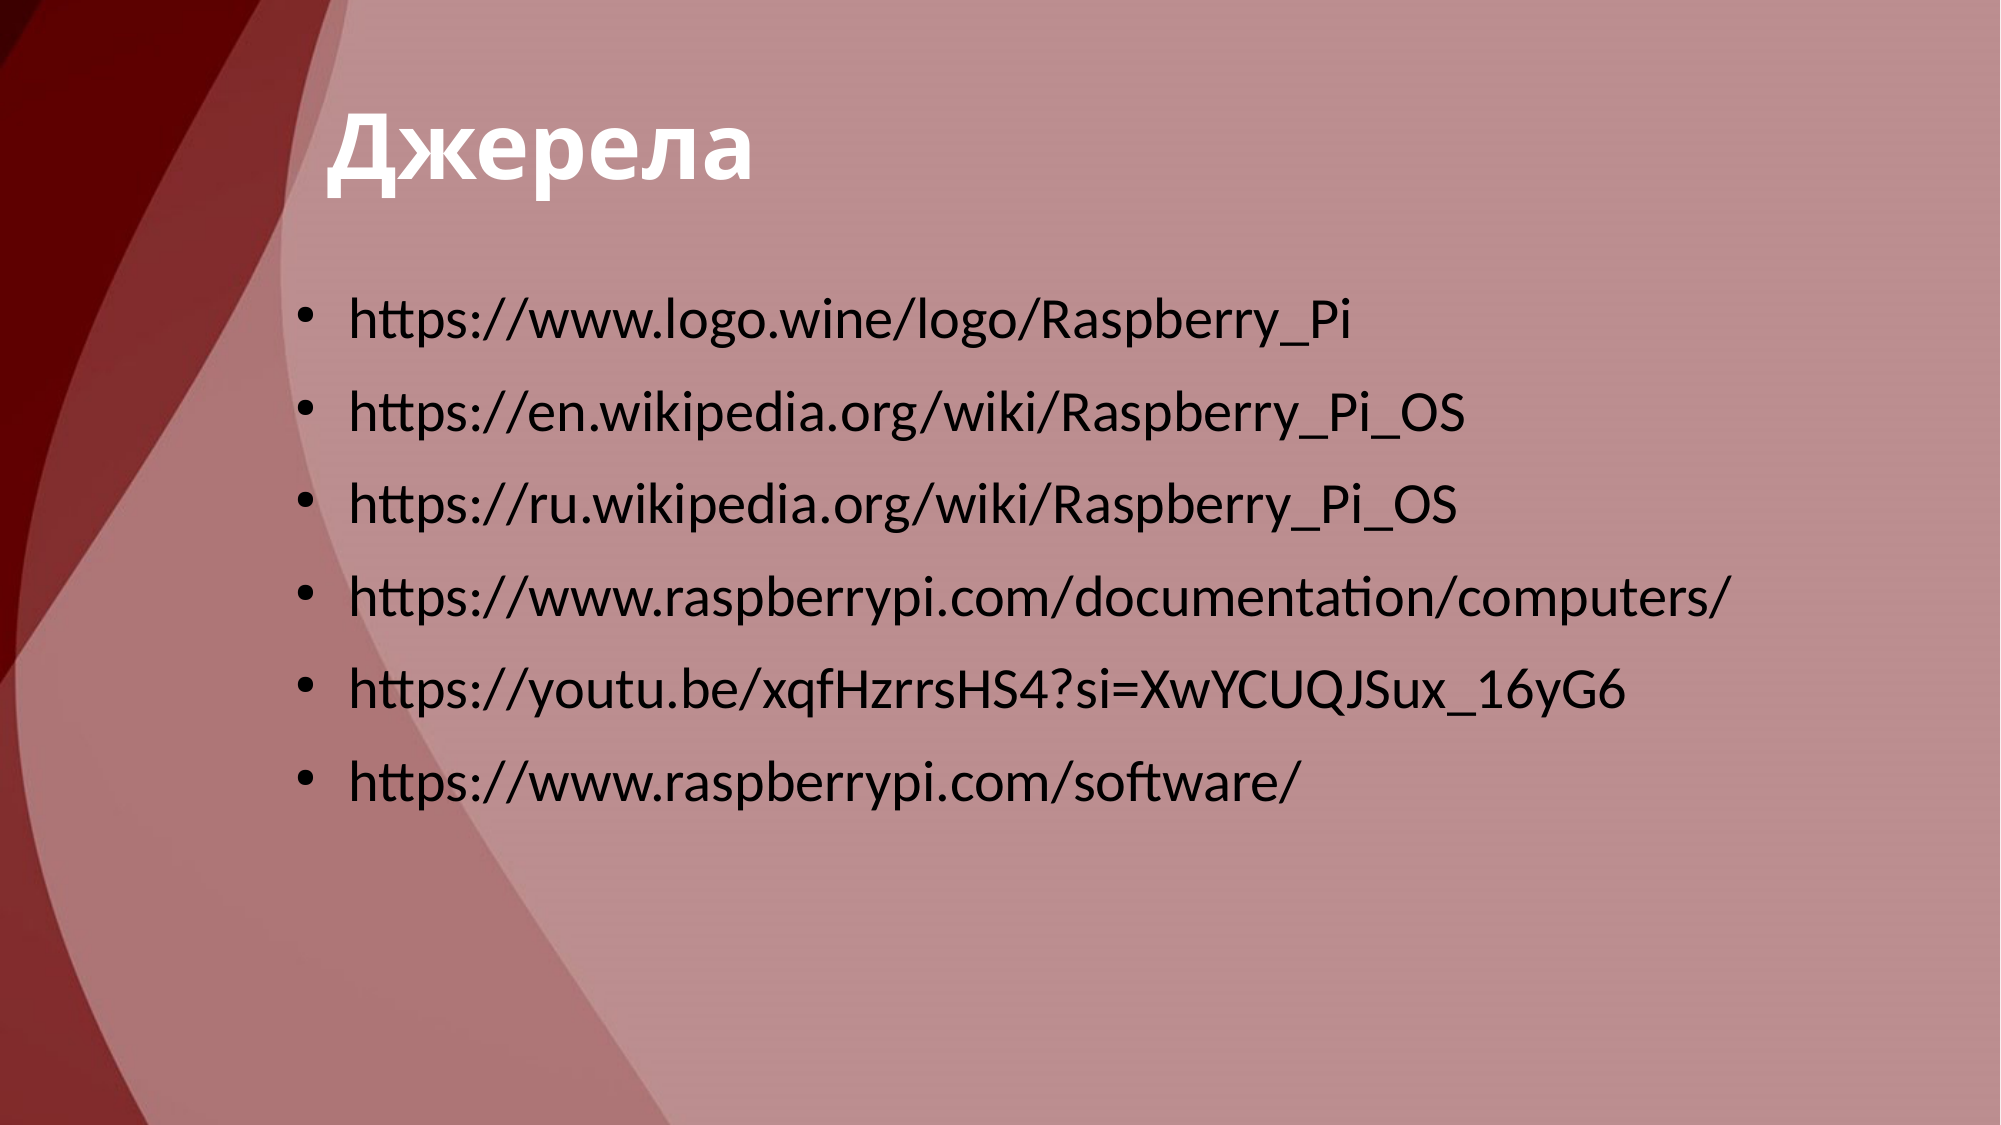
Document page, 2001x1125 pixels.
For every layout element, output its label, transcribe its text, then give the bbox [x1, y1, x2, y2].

list https://www.logo.wine/logo/Raspberry_Pi https://en.wikipedia.org/wiki/Raspberry_Pi_OS https://ru.wikipedia.org/wiki/Raspberry_Pi_OS https://www.raspberrypi.com/documentation/computers/ https://youtu.be/xqfHzrrsHS4?si=XwYCUQJSux_16yG6 https://www.raspberrypi.com/software/ [262, 280, 1951, 1023]
title Джерела [312, 38, 1931, 261]
picture [0, 0, 2001, 1125]
